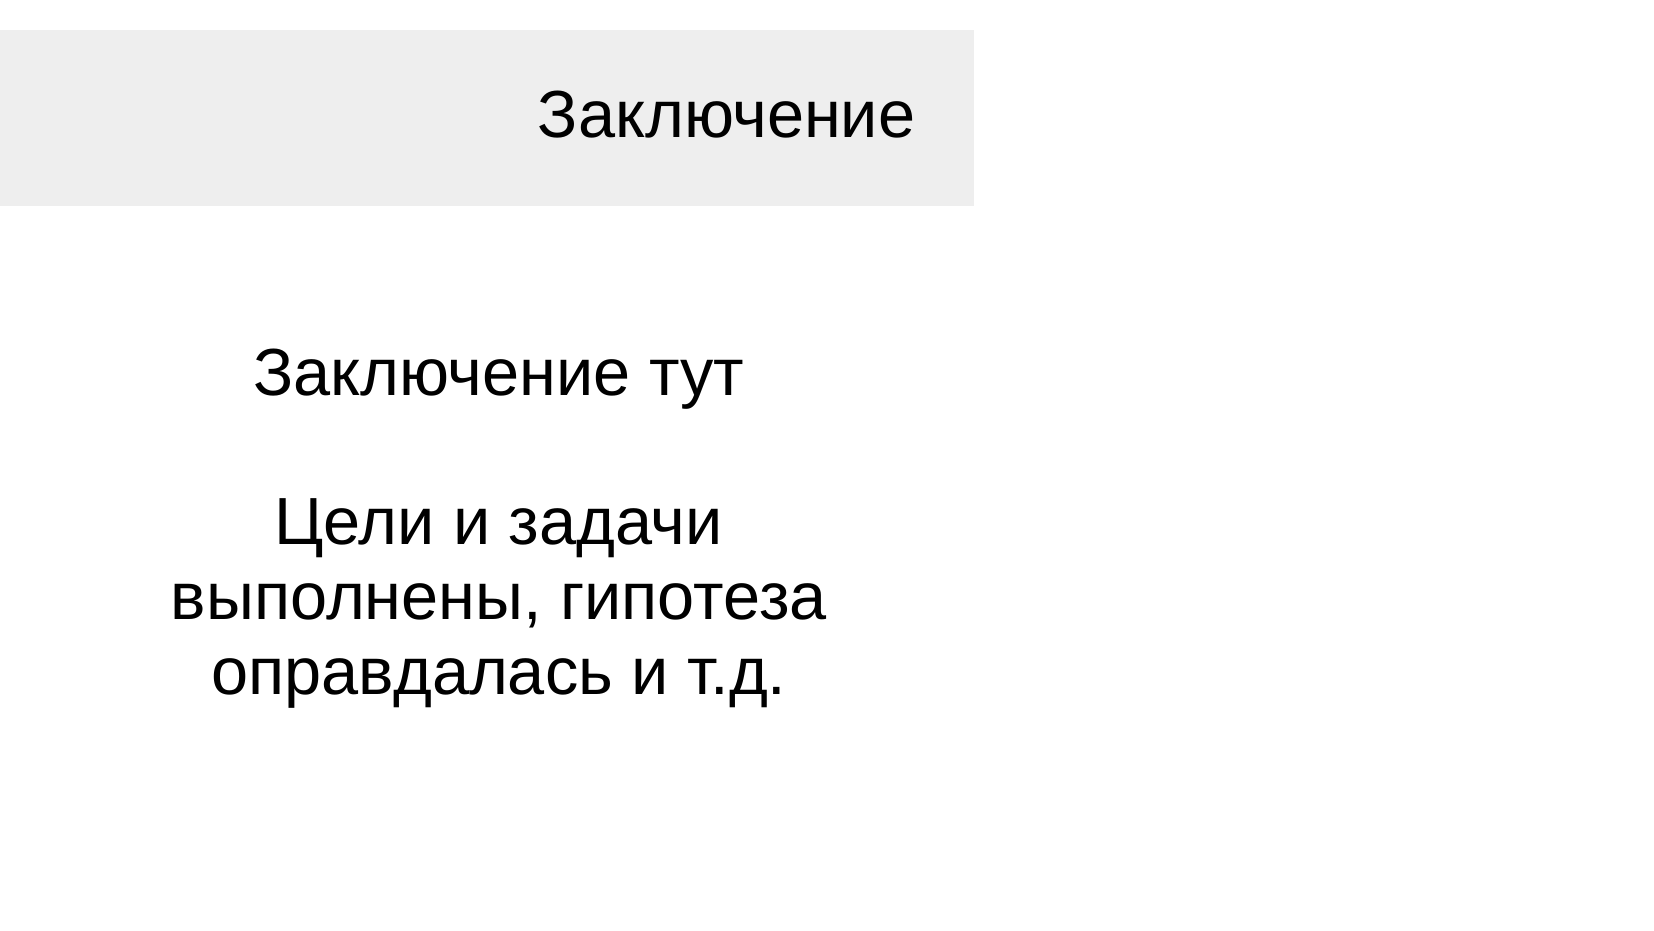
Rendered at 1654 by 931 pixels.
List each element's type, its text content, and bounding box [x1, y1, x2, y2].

title Заключение [82, 37, 916, 193]
text_box [0, 29, 975, 207]
title Заключение тут Цели и задачи выполнены, гипотеза оправдалась и т.д. [82, 334, 916, 709]
